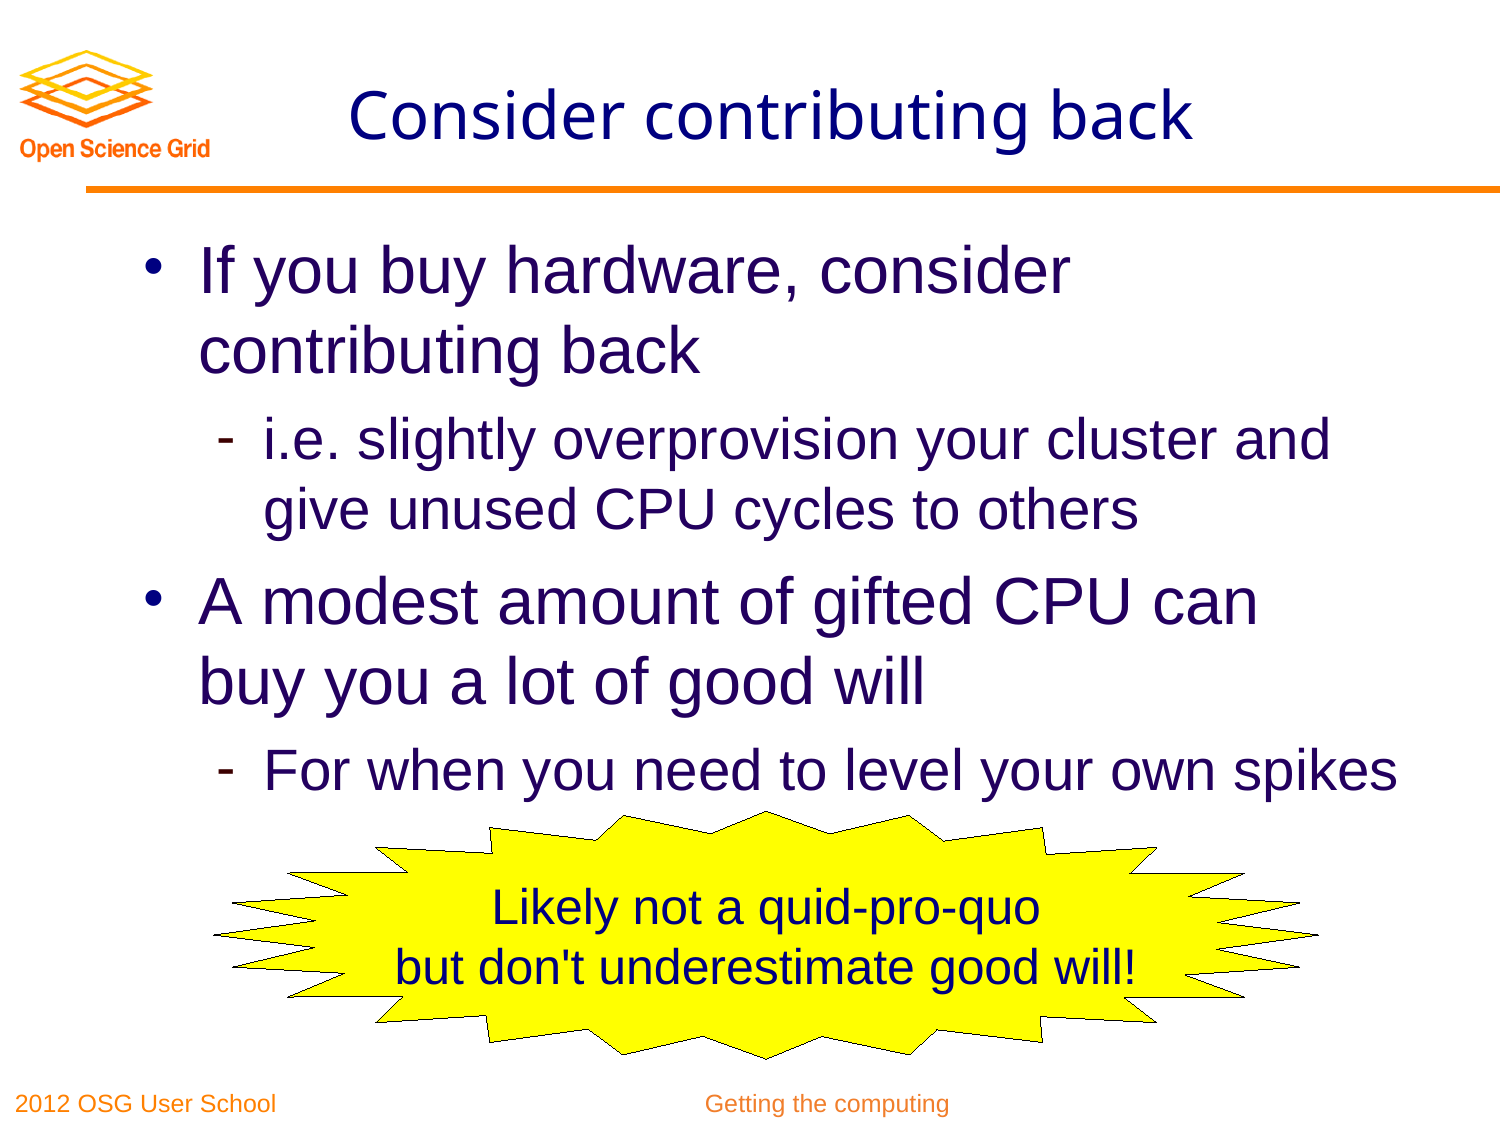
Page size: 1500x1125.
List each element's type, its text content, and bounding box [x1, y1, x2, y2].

list If you buy hardware, consider contributing back i.e. slightly overprovision your cluster and give unused CPU cycles to others A modest amount of gifted CPU can buy you a lot of good will For when you need to level your own spikes [127, 218, 1444, 962]
text_box Likely not a quid-pro-quo but don't underestimate good will! [213, 811, 1319, 1060]
picture [0, 27, 201, 179]
title Consider contributing back [201, 18, 1342, 207]
